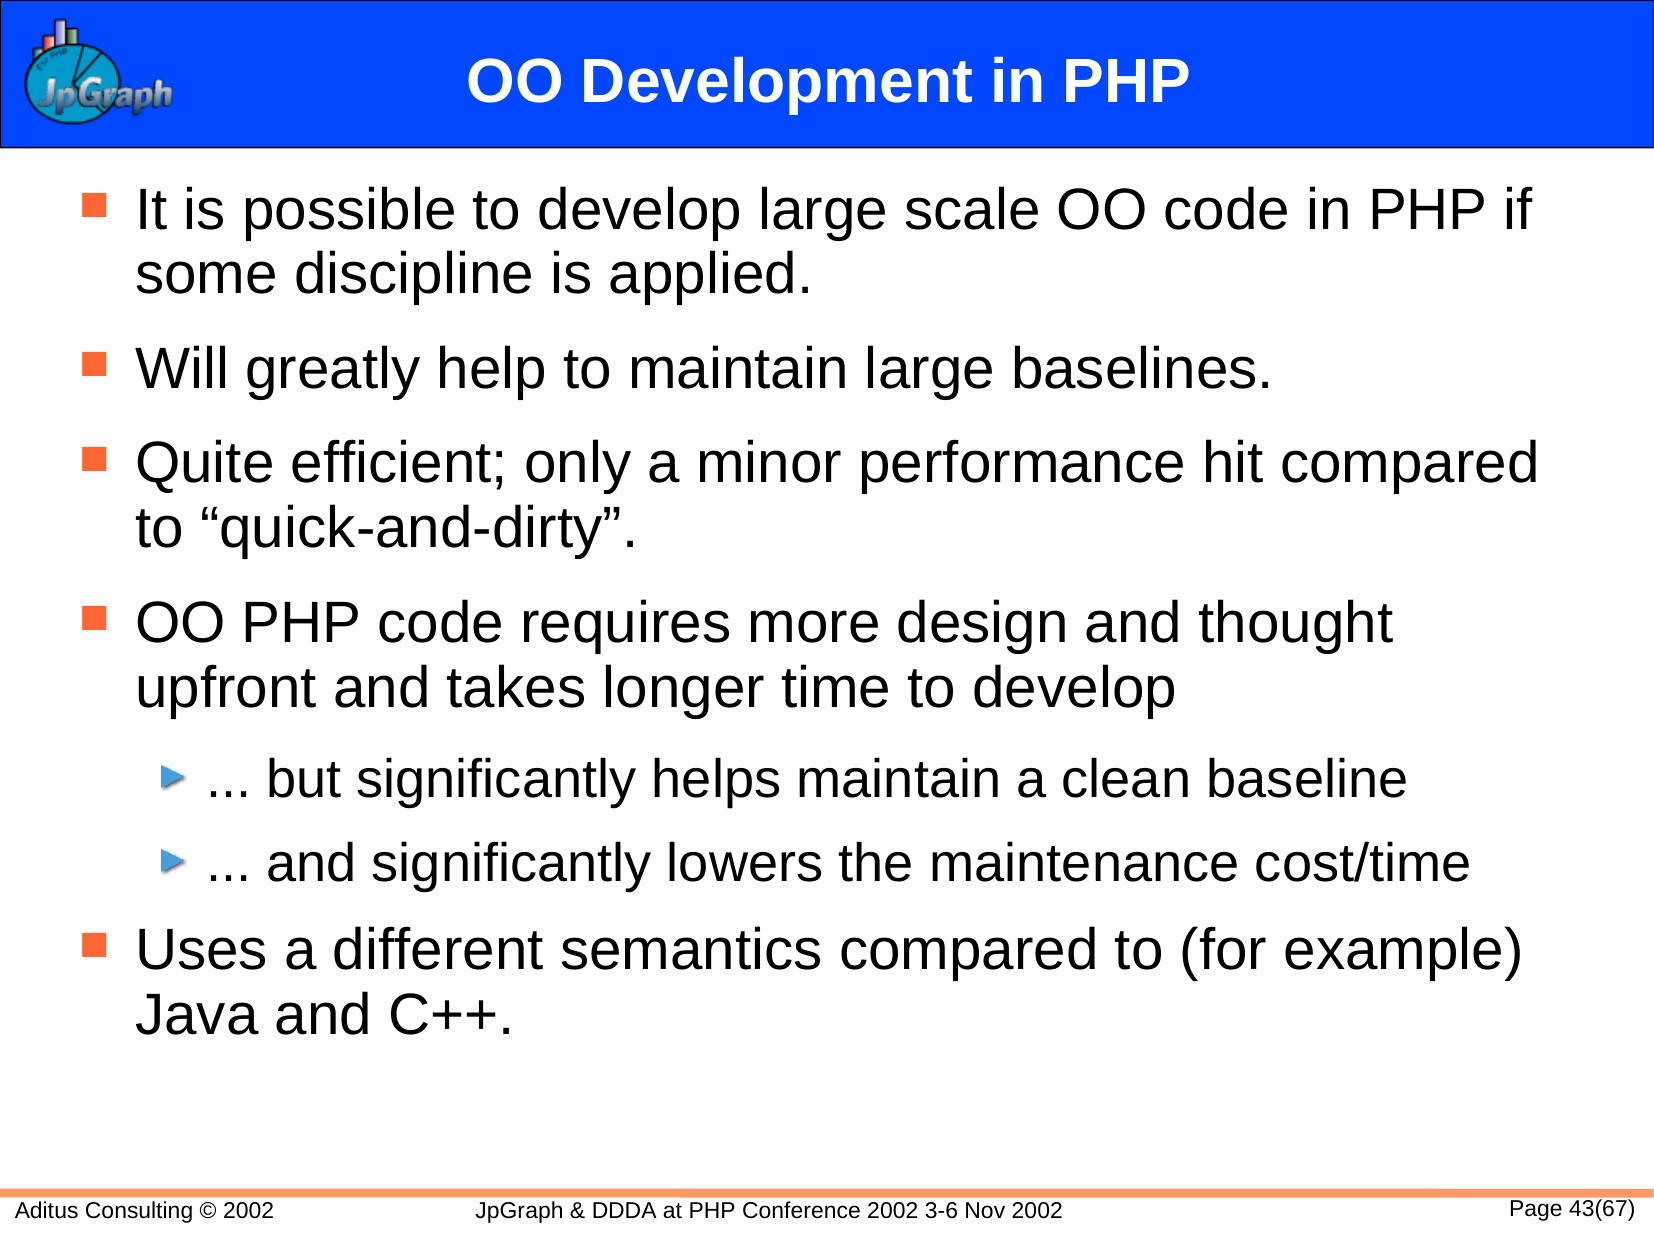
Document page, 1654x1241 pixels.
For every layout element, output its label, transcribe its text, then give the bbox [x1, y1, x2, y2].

list It is possible to develop large scale OO code in PHP if some discipline is applied. Will greatly help to maintain large baselines. Quite efficient; only a minor performance hit compared to “quick-and-dirty”. OO PHP code requires more design and thought upfront and takes longer time to develop ... but significantly helps maintain a clean baseline ... and significantly lowers the maintenance cost/time Uses a different semantics compared to (for example) Java and C++. [64, 177, 1580, 1054]
picture [20, 17, 123, 128]
title OO Development in PHP [123, 0, 1536, 163]
